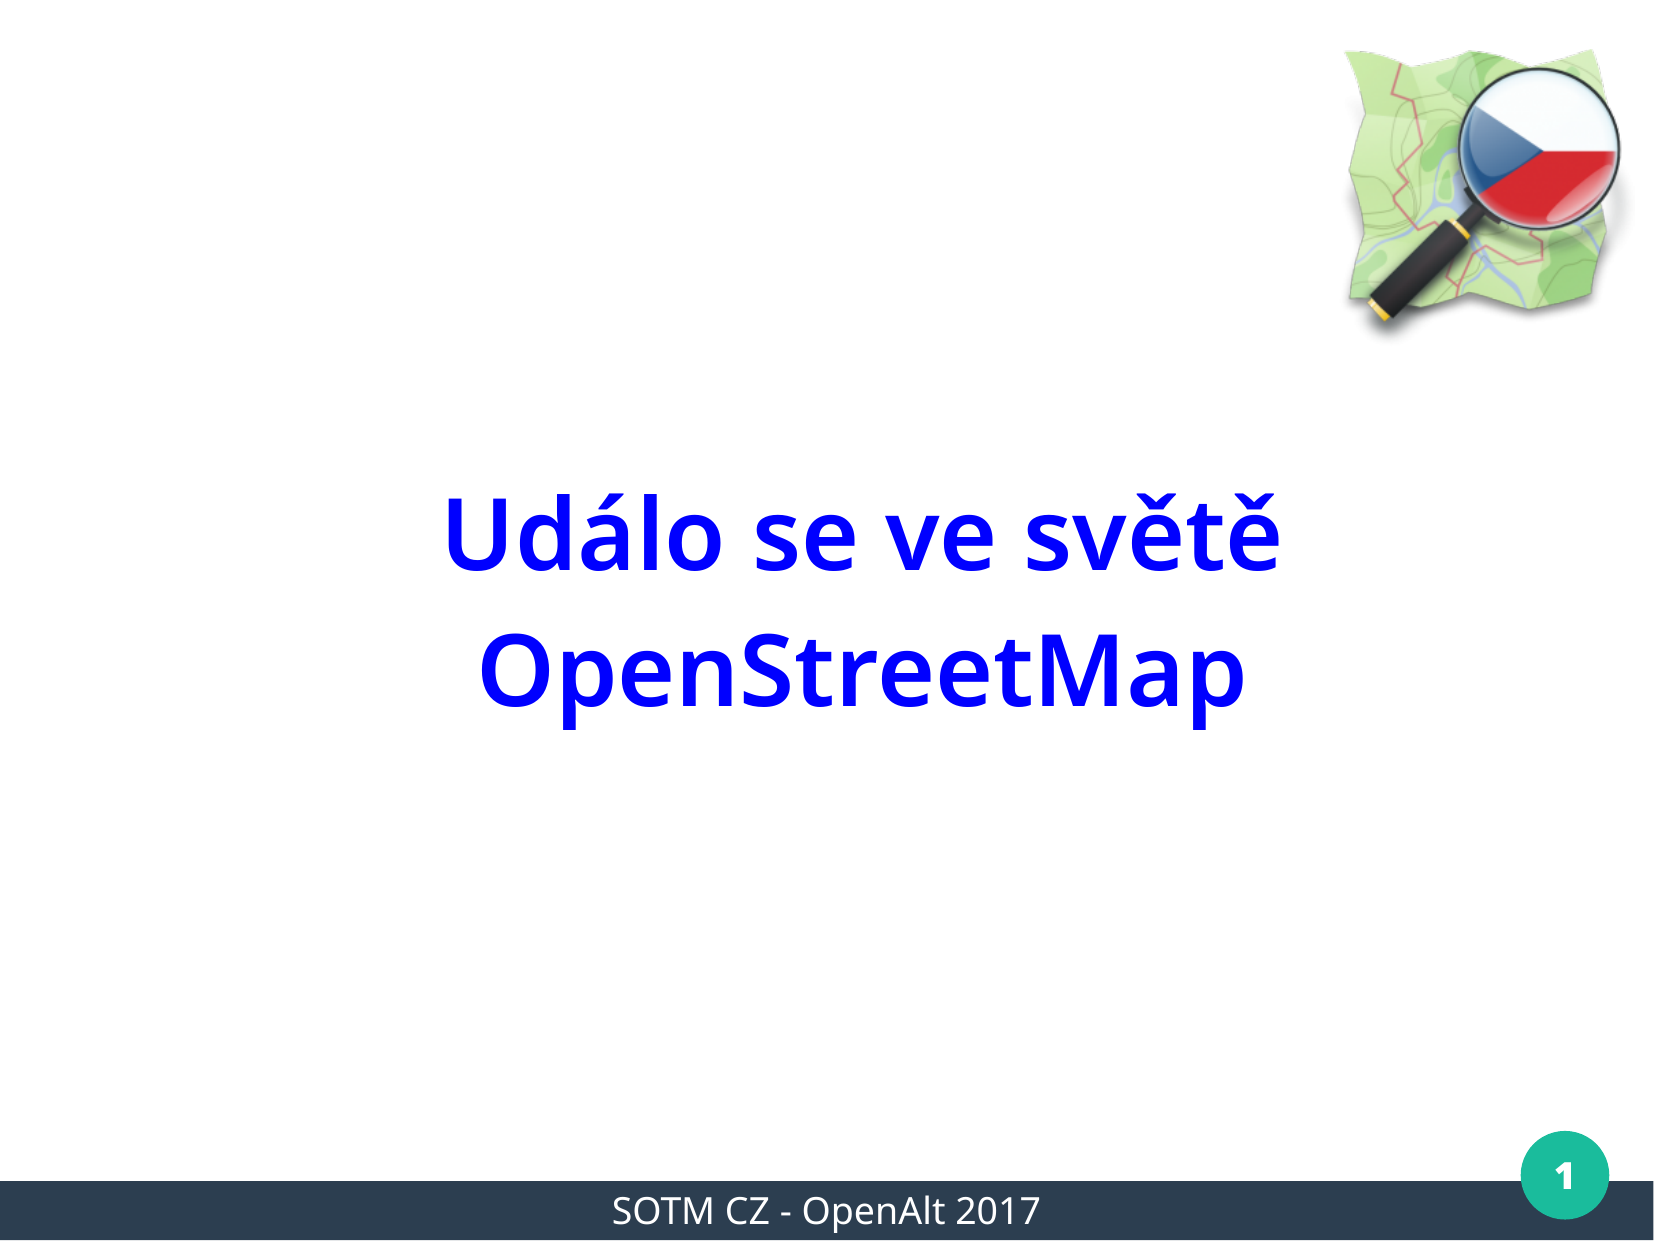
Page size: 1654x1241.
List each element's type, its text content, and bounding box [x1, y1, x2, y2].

list Událo se ve světě OpenStreetMap [59, 47, 1595, 1152]
picture [1595, 49, 1635, 350]
